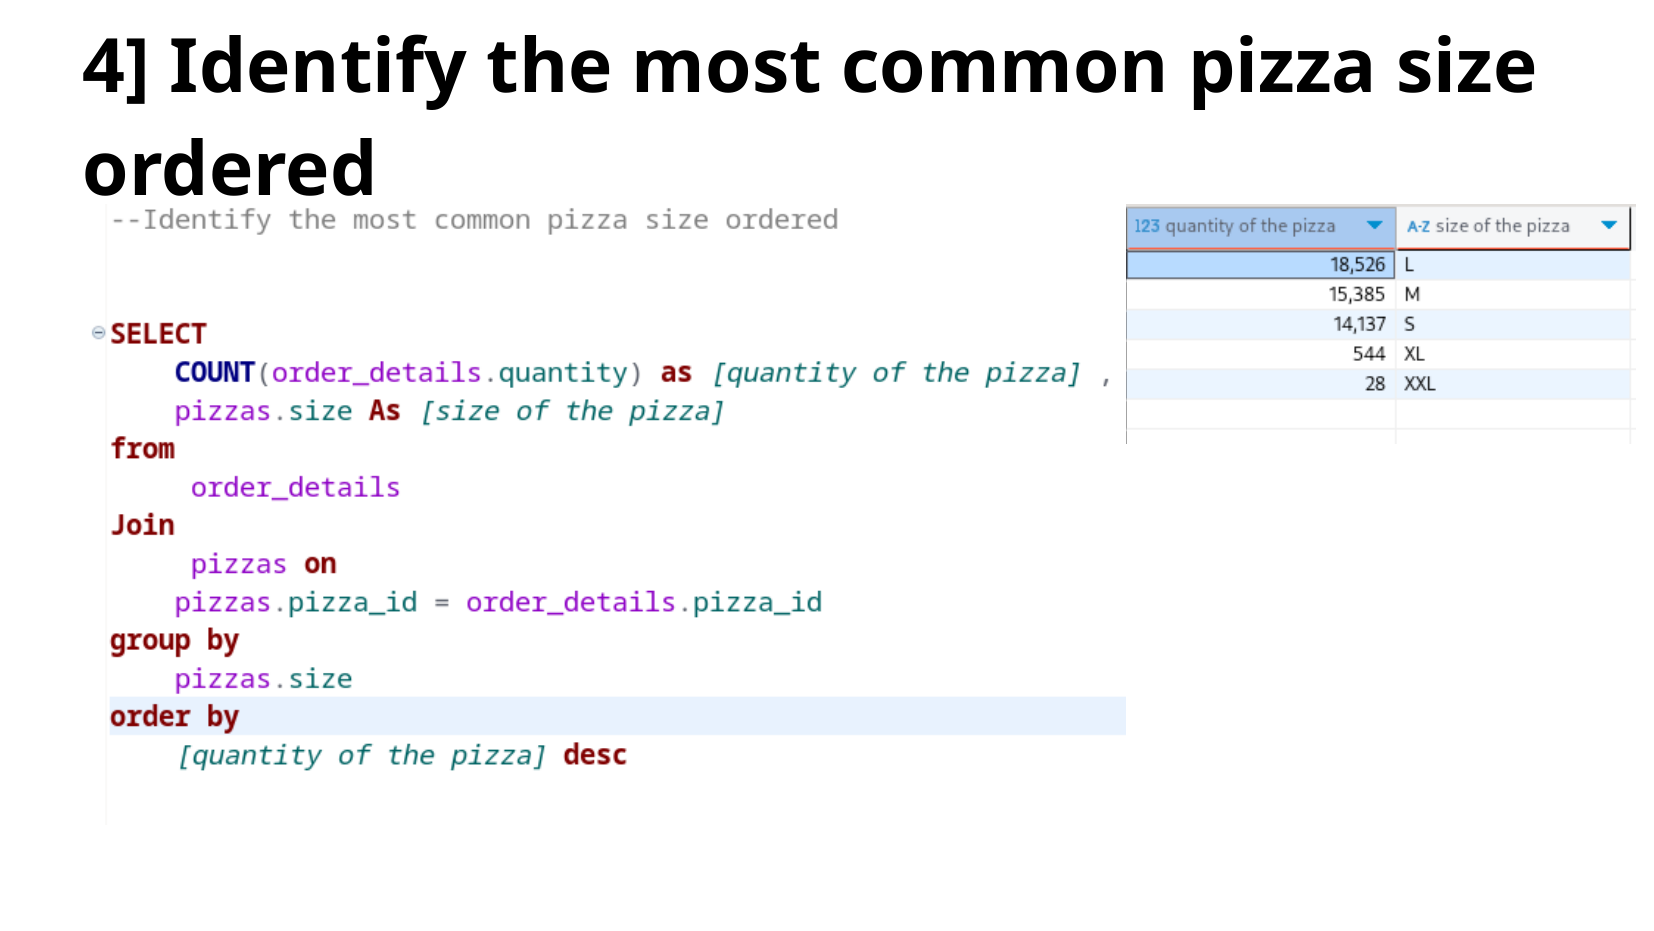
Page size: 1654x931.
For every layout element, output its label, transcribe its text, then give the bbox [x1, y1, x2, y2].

picture [82, 204, 1636, 826]
title 4] Identify the most common pizza size ordered [82, 24, 1571, 204]
